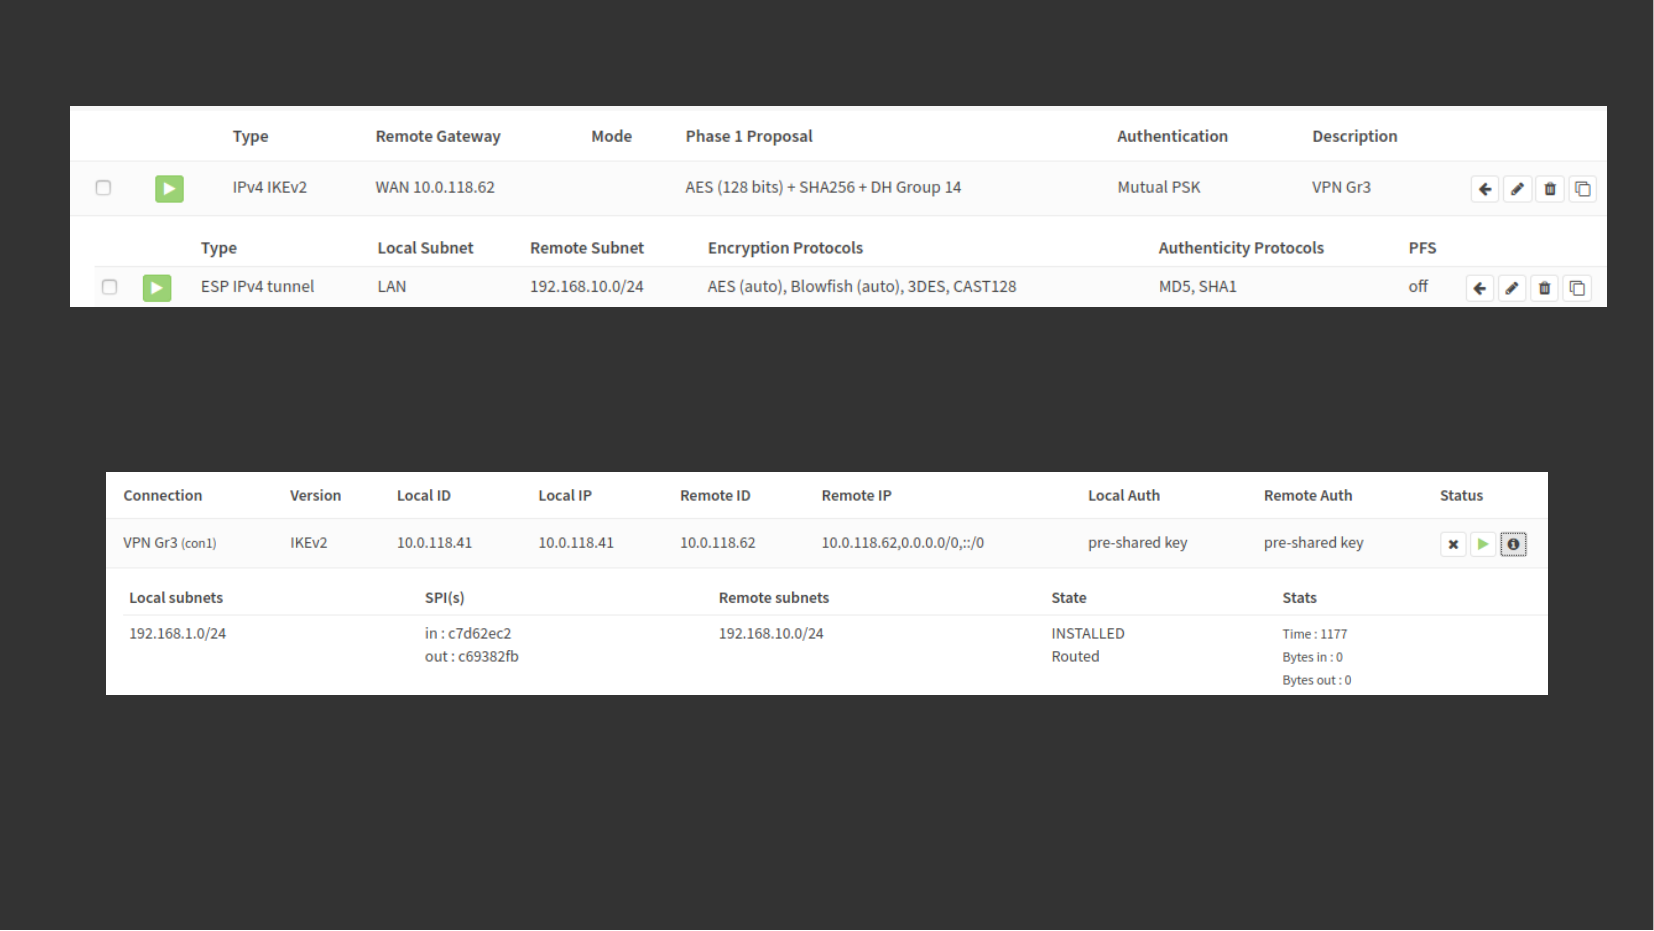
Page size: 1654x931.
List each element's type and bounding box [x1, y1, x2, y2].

picture [70, 106, 1607, 307]
picture [106, 472, 1548, 695]
